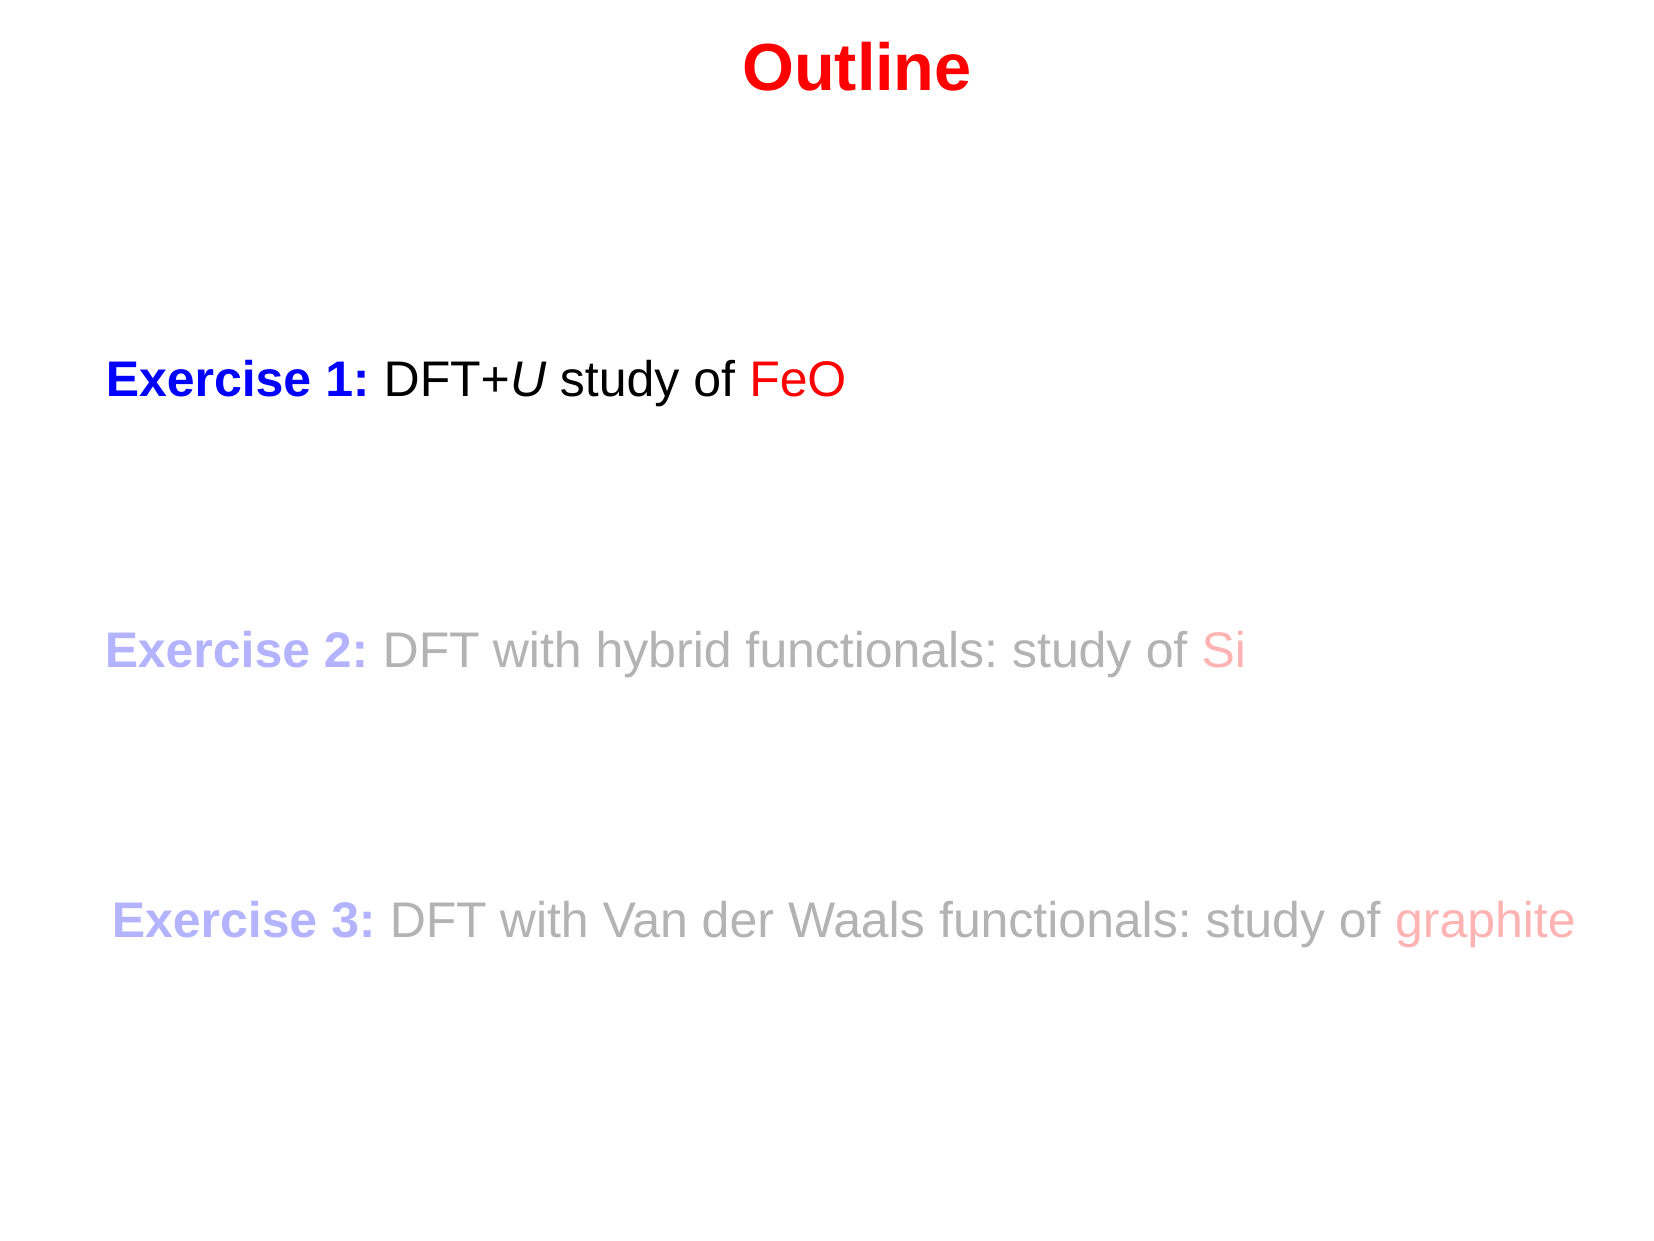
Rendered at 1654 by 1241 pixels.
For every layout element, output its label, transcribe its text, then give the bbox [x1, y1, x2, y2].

text_box [60, 495, 1606, 1021]
text_box Exercise 1: DFT+U study of FeO [91, 344, 862, 416]
title Outline [574, 30, 1141, 106]
